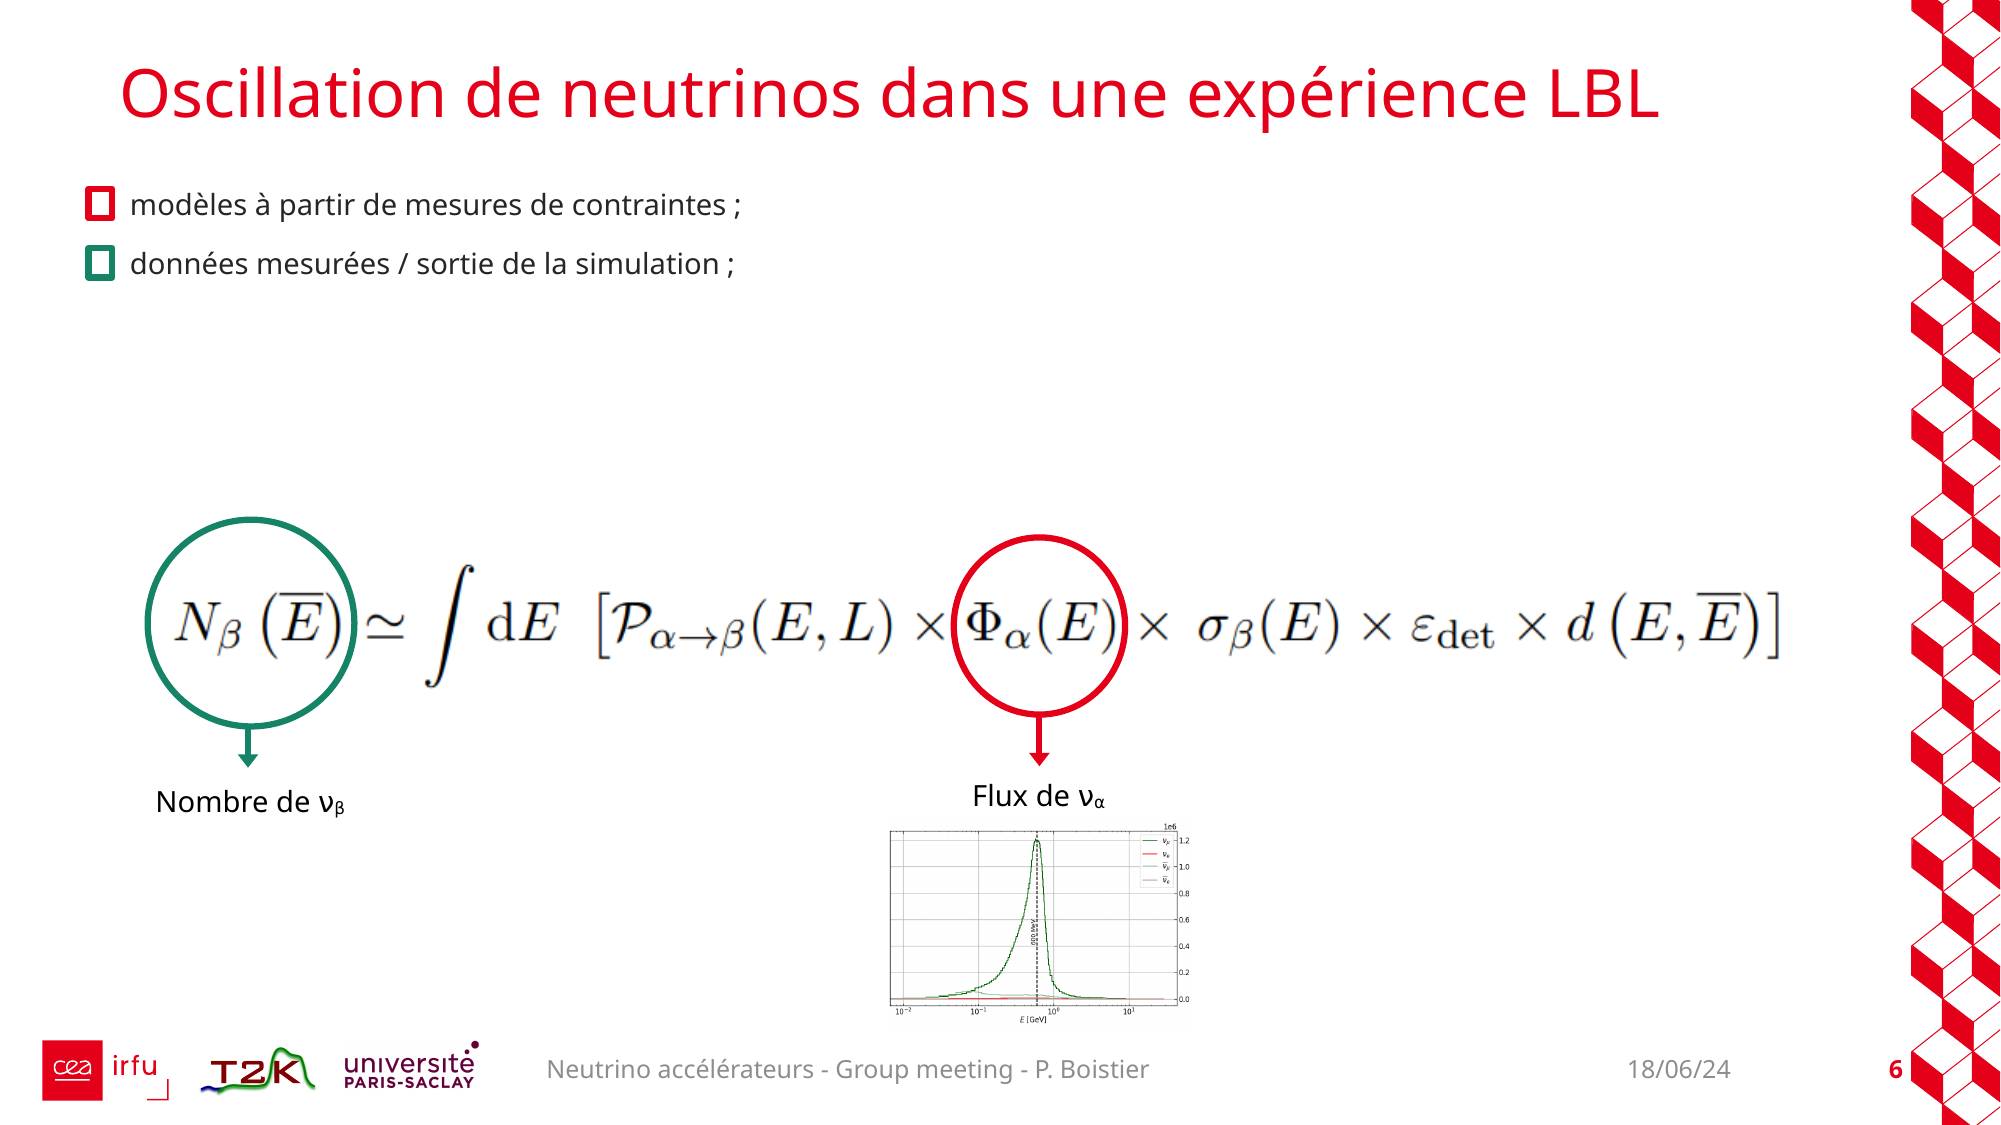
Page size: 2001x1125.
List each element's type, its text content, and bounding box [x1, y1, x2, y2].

picture [885, 819, 1194, 1034]
title Oscillation de neutrinos dans une expérience LBL [119, 52, 1881, 196]
text_box Nombre de νβ [88, 773, 413, 1000]
picture [166, 554, 351, 697]
picture [329, 554, 983, 697]
picture [166, 689, 173, 697]
picture [344, 1040, 479, 1089]
picture [957, 554, 1121, 697]
text_box Flux de να [850, 767, 1228, 1047]
picture [196, 1040, 318, 1101]
list données mesurées / sortie de la simulation ; [129, 243, 969, 302]
list modèles à partir de mesures de contraintes ; [129, 178, 1004, 243]
picture [1096, 554, 1790, 697]
